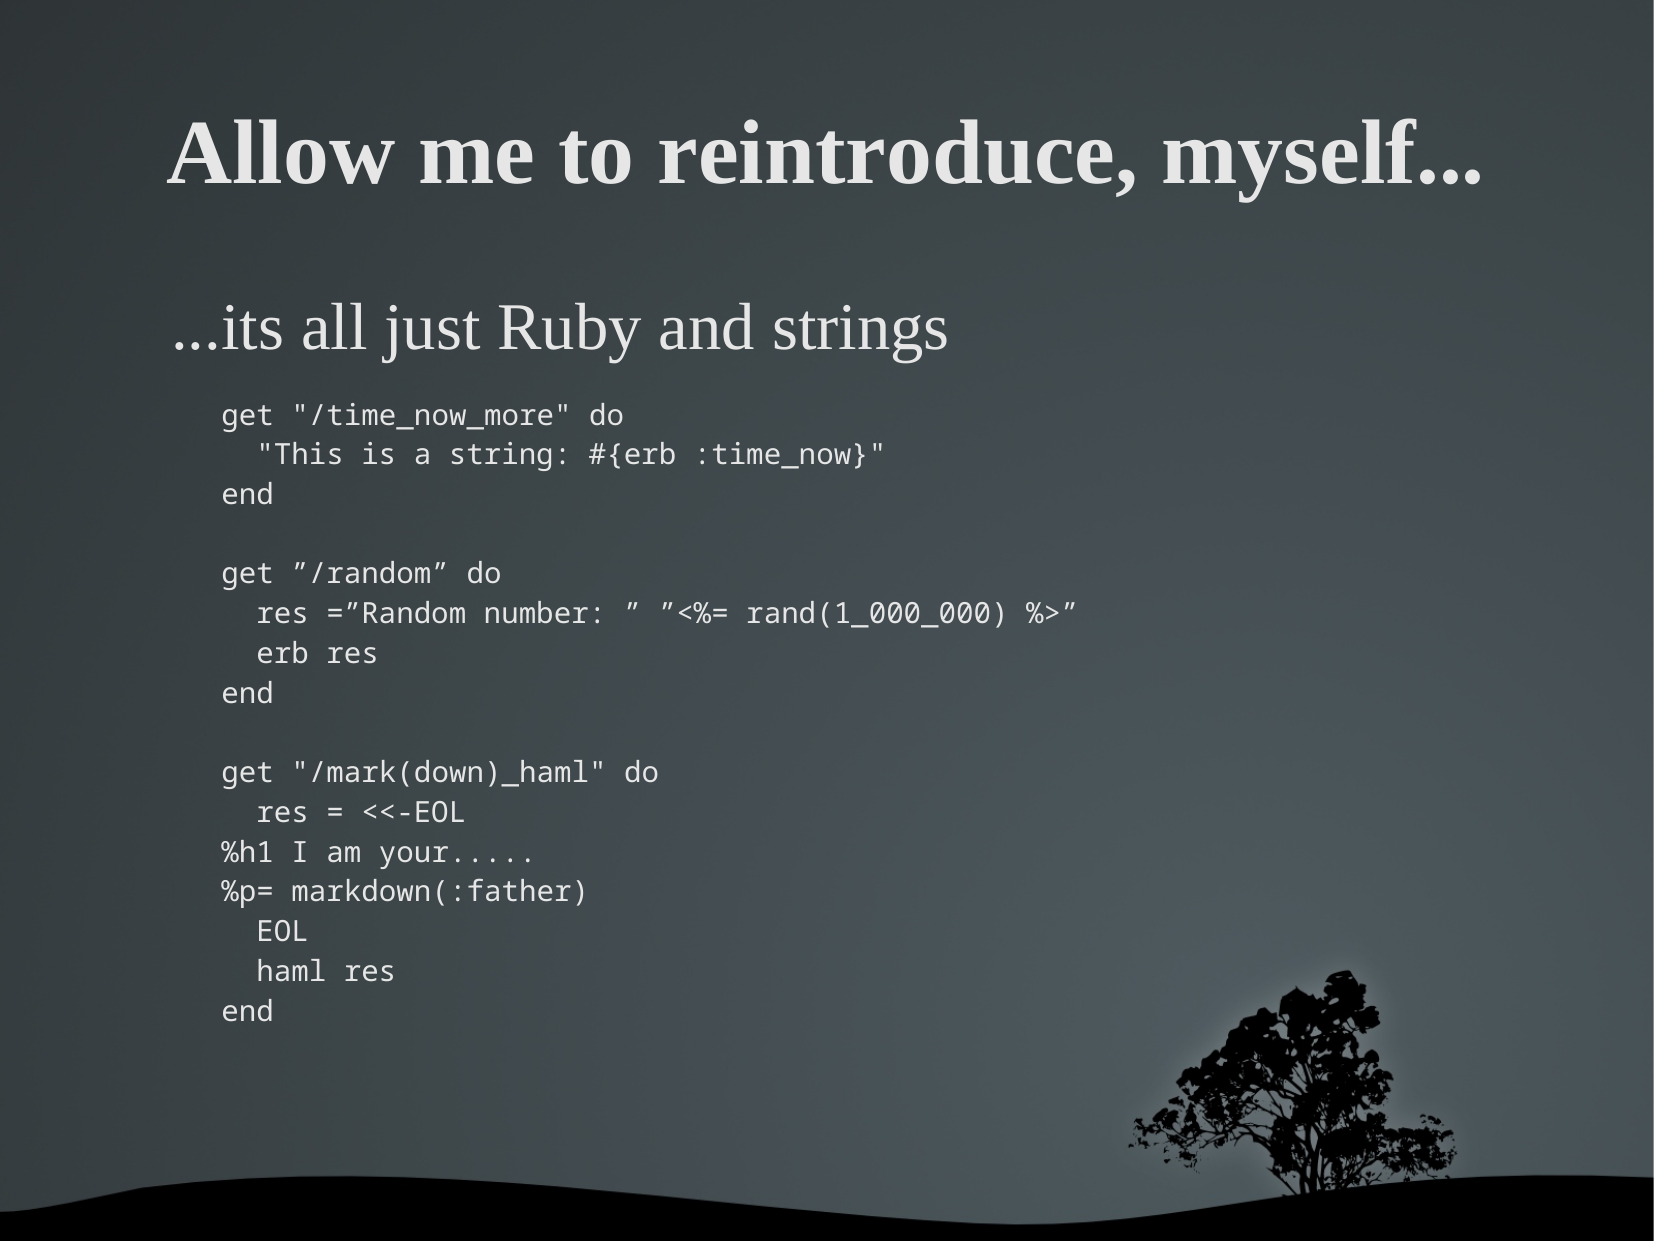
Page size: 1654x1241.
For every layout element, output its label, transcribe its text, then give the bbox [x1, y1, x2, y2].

picture [0, 0, 1654, 1241]
title Allow me to reintroduce, myself... [82, 49, 1571, 257]
list ...its all just Ruby and strings get "/time_now_more" do "This is a string: #{erb :time_now}" end get ”/random” do res =”Random number: ” ”<%= rand(1_000_000) %>” erb res end get "/mark(down)_haml" do res = <<-EOL %h1 I am your..... %p= markdown(:father) EOL haml res end [82, 290, 1571, 1109]
